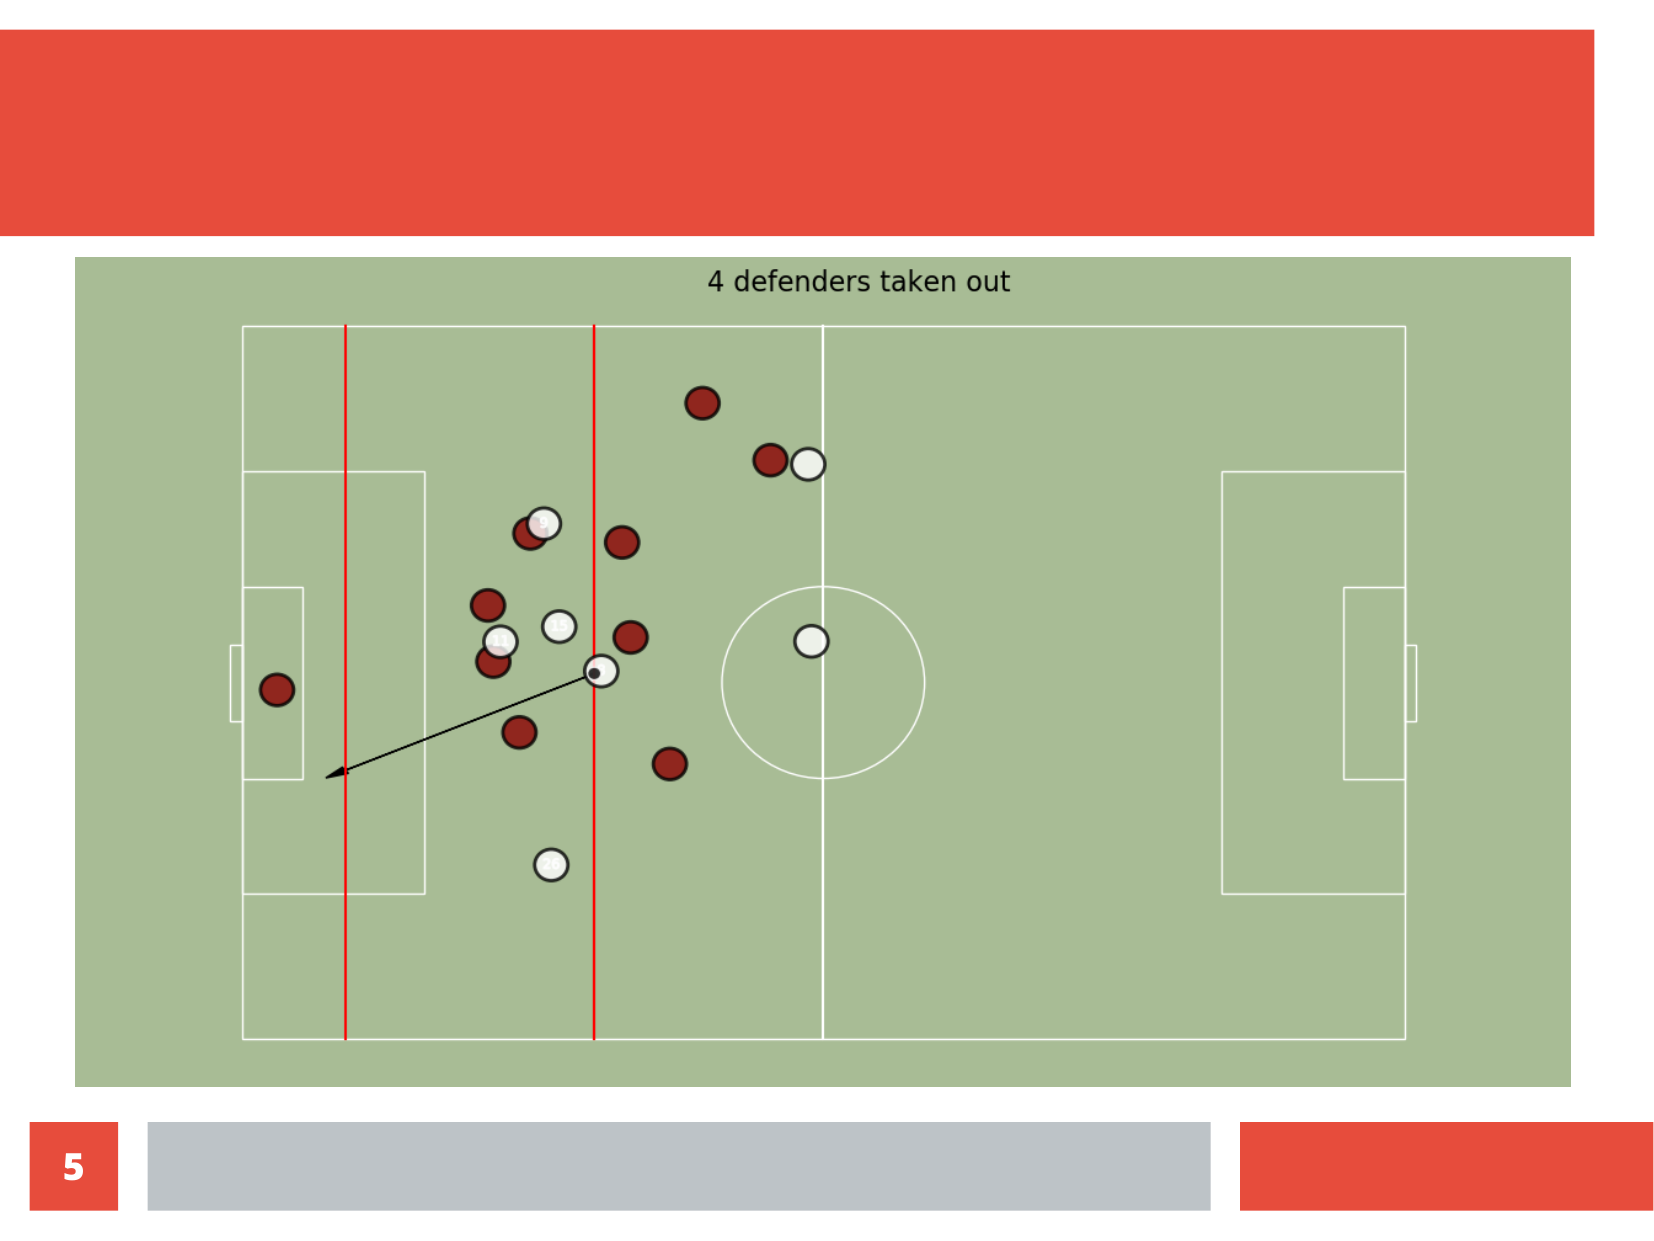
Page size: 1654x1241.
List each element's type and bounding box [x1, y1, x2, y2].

picture [75, 257, 1571, 1087]
